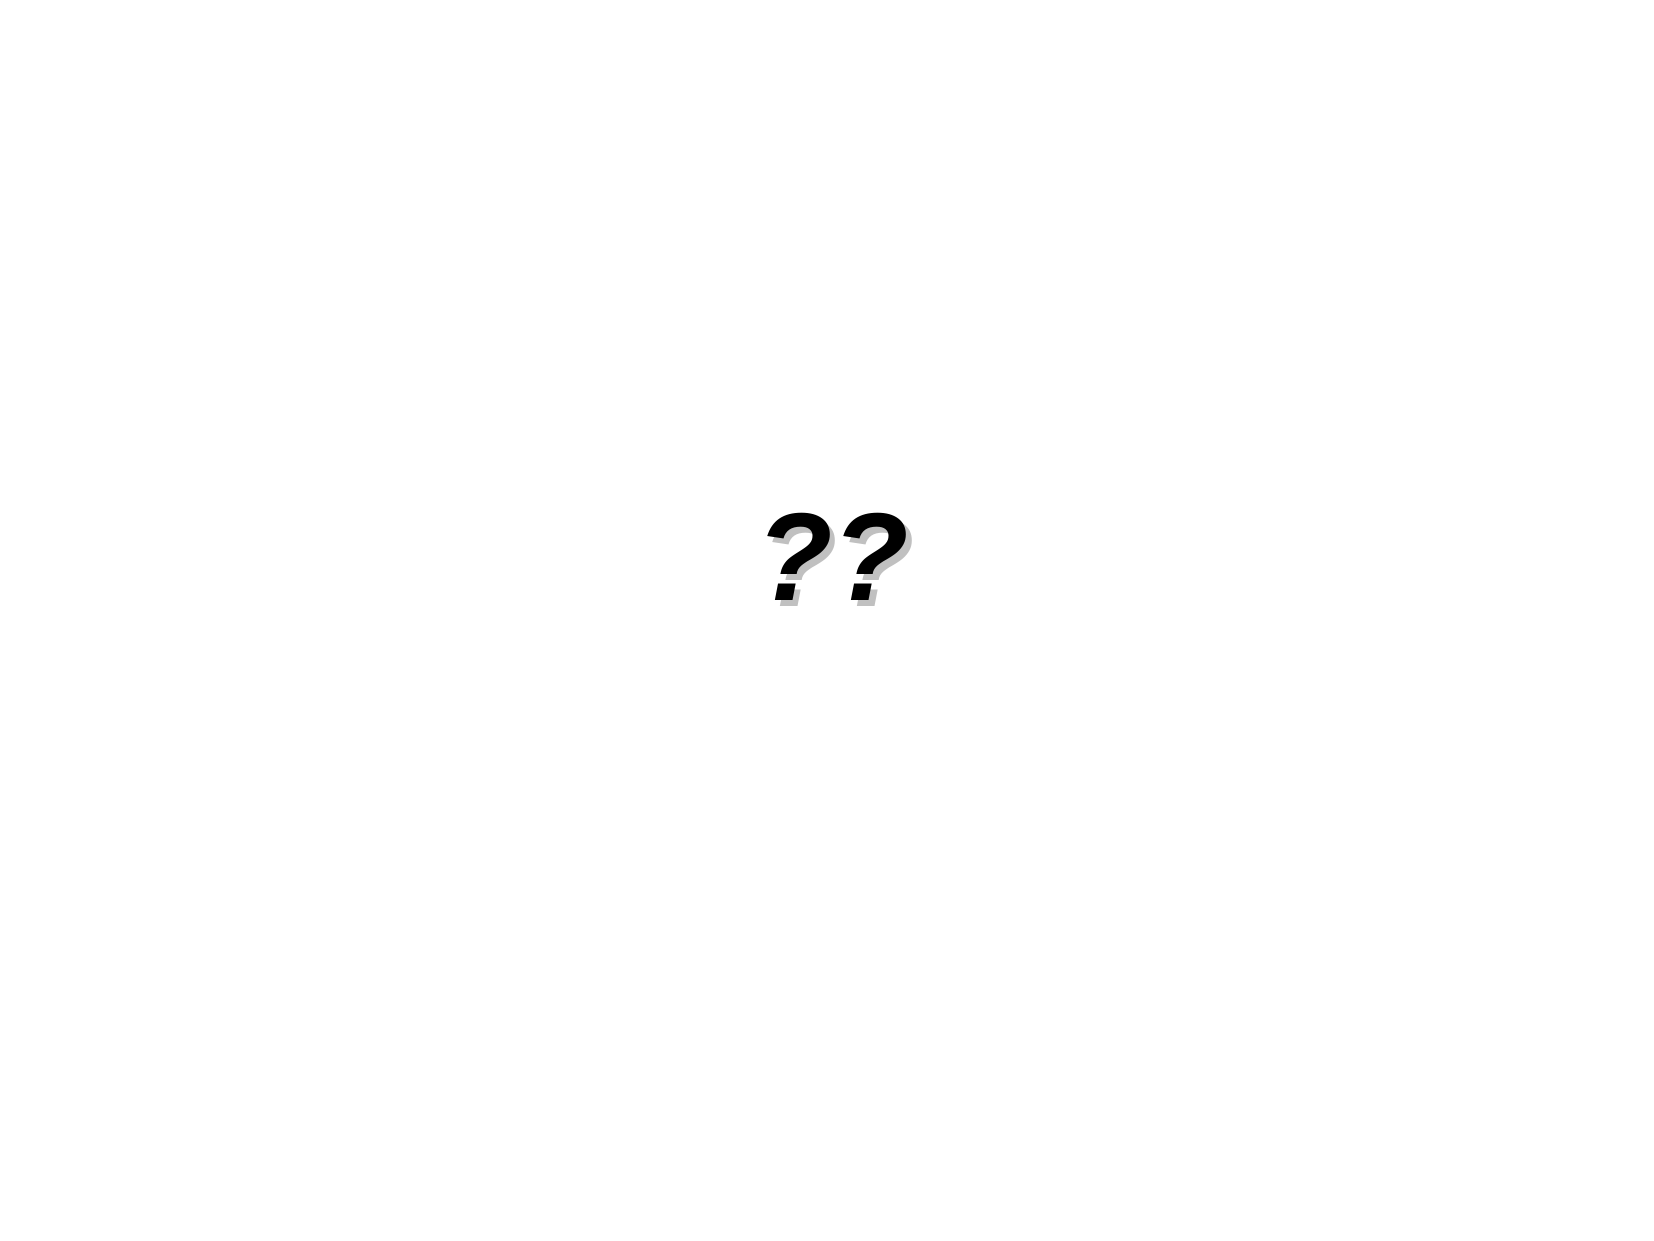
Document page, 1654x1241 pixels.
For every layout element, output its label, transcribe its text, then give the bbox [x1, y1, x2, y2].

text_box ?? [525, 480, 1141, 751]
